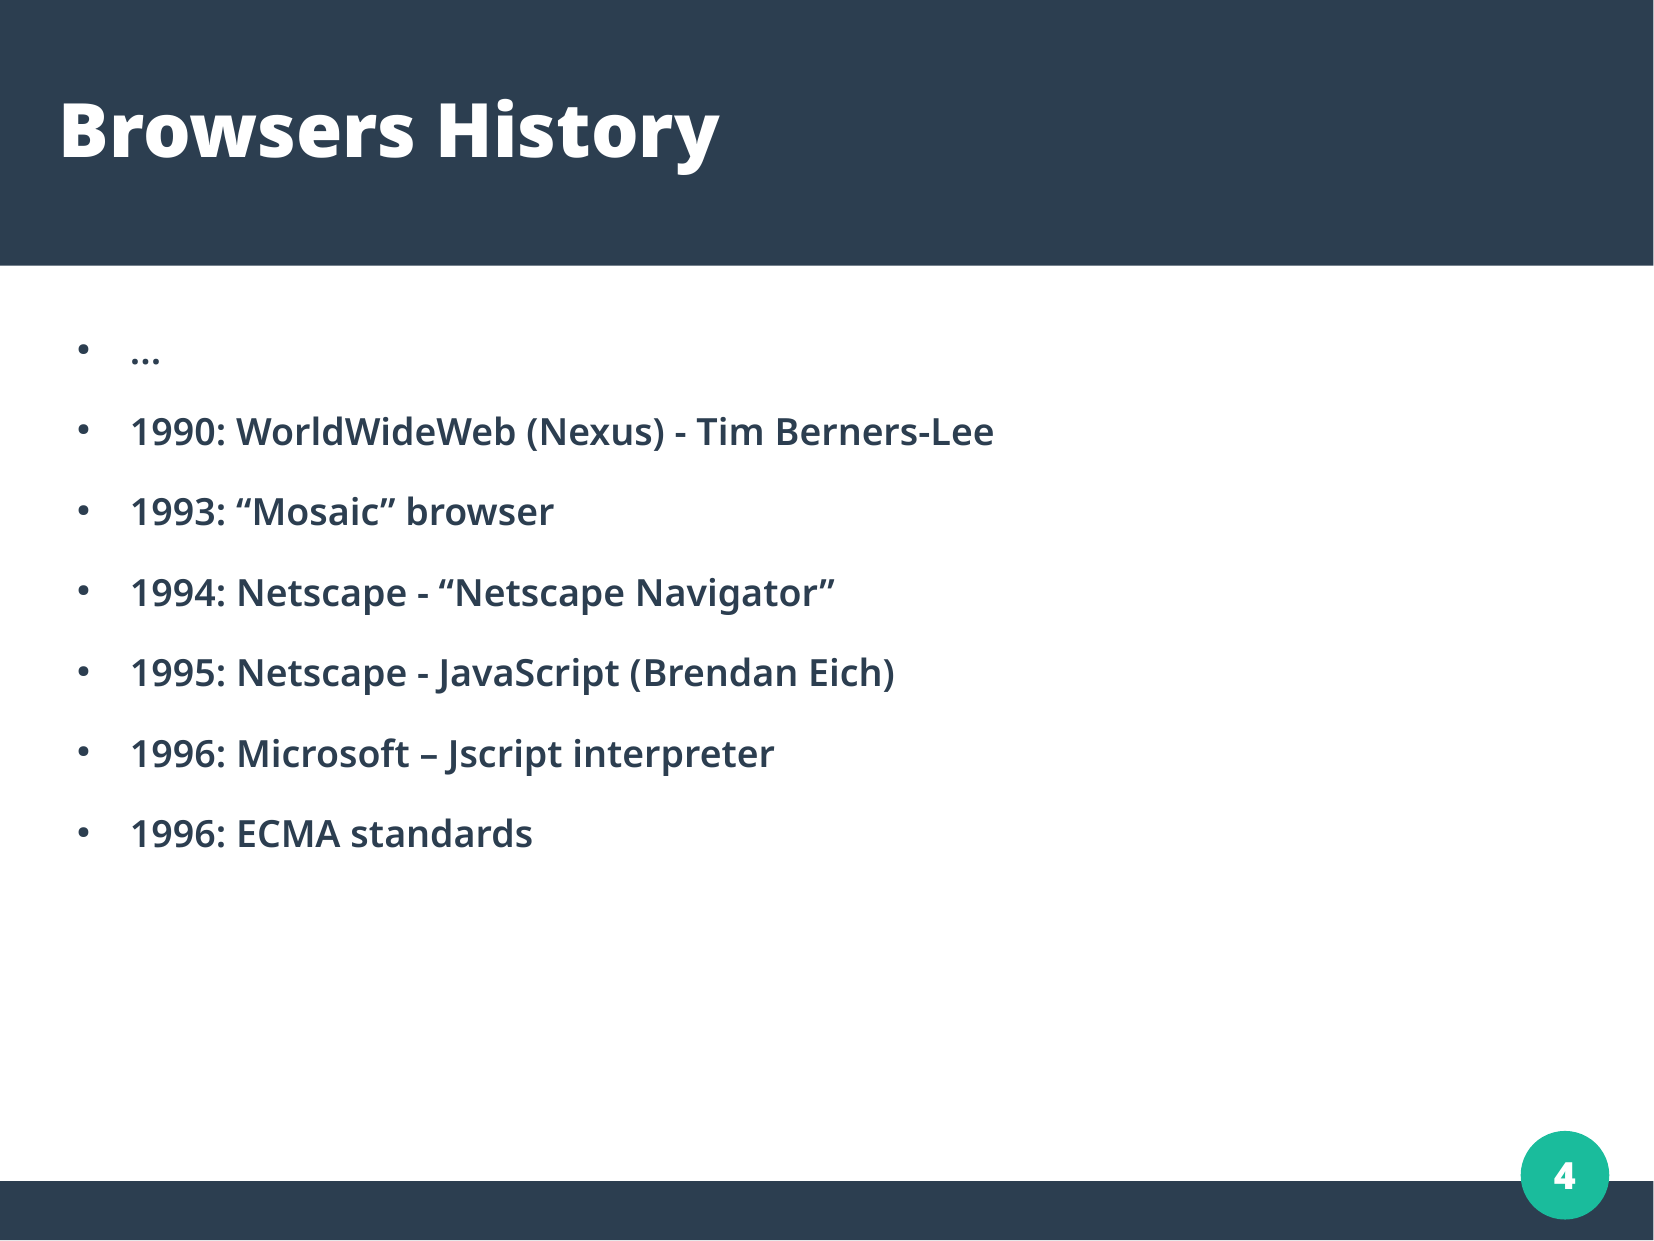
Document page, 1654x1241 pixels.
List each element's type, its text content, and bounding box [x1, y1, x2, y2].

list ... 1990: WorldWideWeb (Nexus) - Tim Berners-Lee 1993: “Mosaic” browser 1994: Netscape - “Netscape Navigator” 1995: Netscape - JavaScript (Brendan Eich) 1996: Microsoft – Jscript interpreter 1996: ECMA standards [59, 324, 1595, 1152]
title Browsers History [59, 49, 1595, 207]
